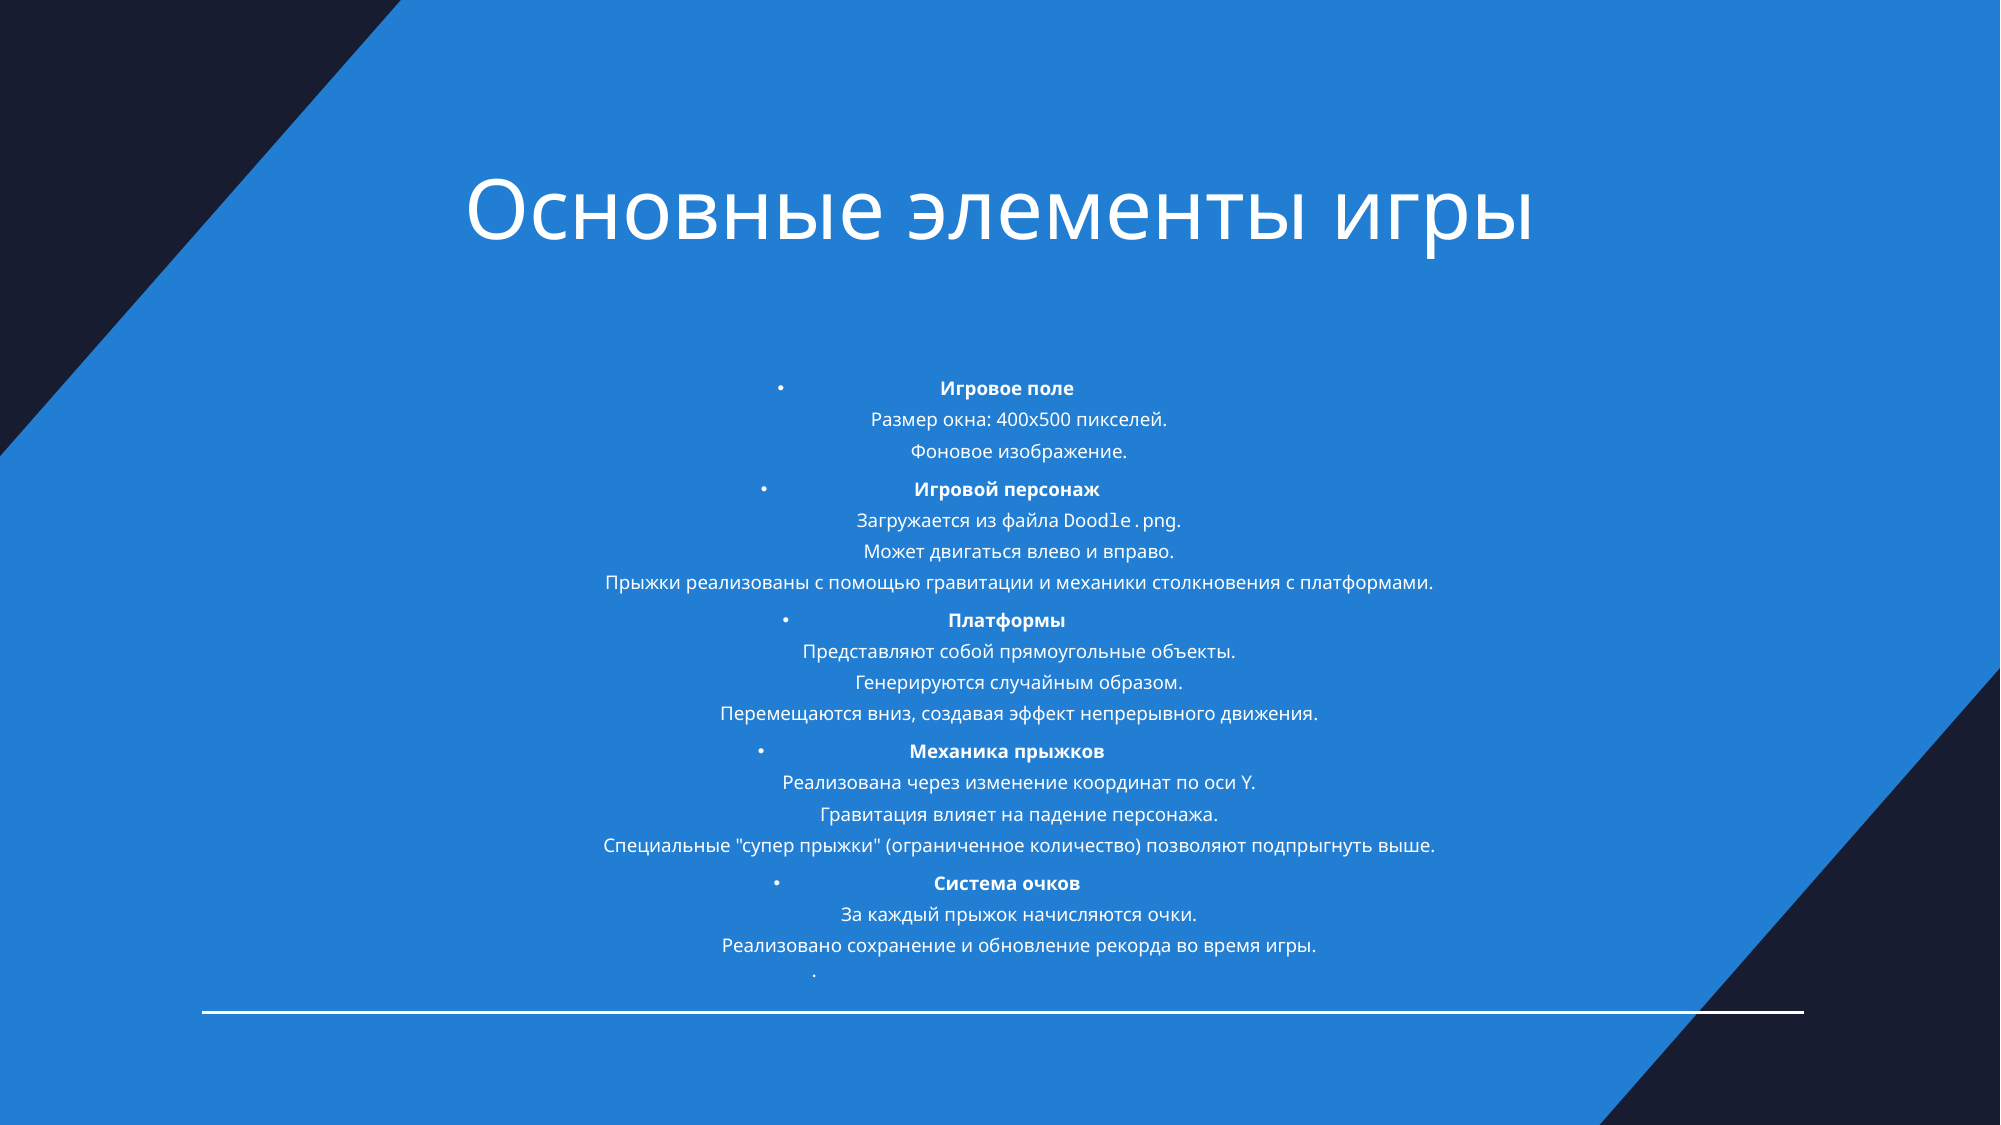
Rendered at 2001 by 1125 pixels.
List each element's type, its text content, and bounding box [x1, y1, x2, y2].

title Основные элементы игры [288, 148, 1714, 313]
list Игровое поле Размер окна: 400x500 пикселей. Фоновое изображение. Игровой персонаж Загружается из файла Doodle.png. Может двигаться влево и вправо. Прыжки реализованы с помощью гравитации и механики столкновения с платформами. Платформы Представляют собой прямоугольные объекты. Генерируются случайным образом. Перемещаются вниз, создавая эффект непрерывного движения. Механика прыжков Реализована через изменение координат по оси Y. Гравитация влияет на падение персонажа. Специальные "супер прыжки" (ограниченное количество) позволяют подпрыгнуть выше. Система очков За каждый прыжок начисляются очки. Реализовано сохранение и обновление рекорда во время игры. [391, 367, 1599, 969]
text_box [0, 0, 2000, 1125]
